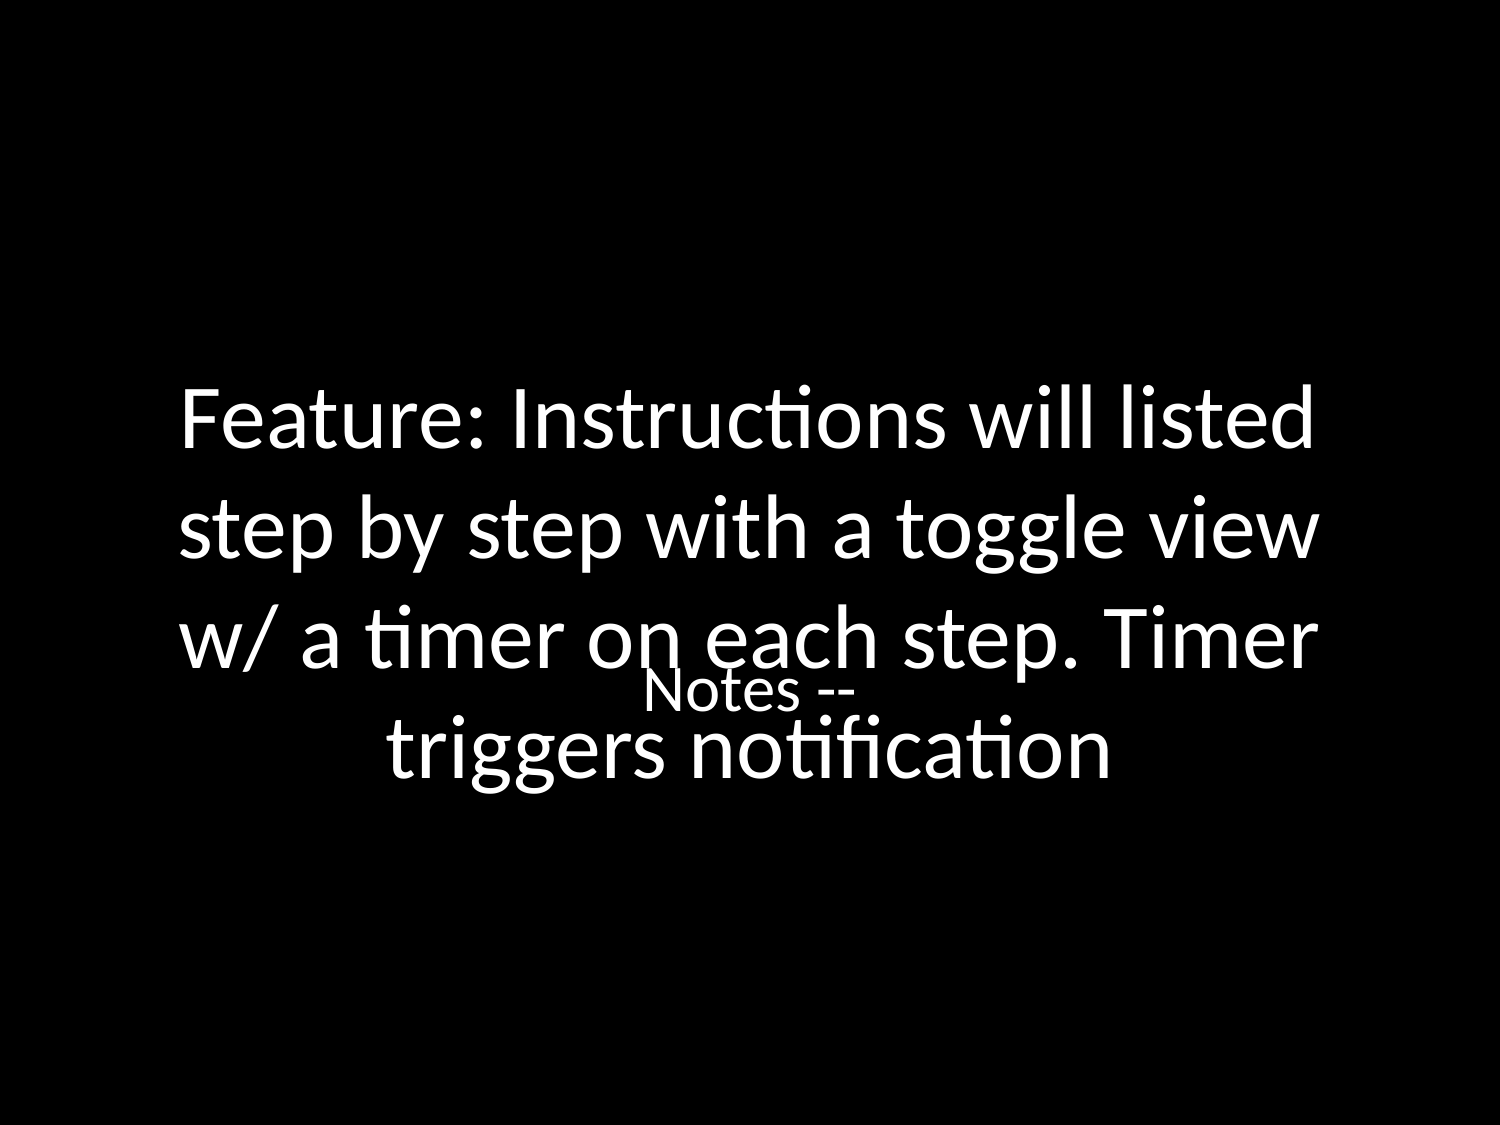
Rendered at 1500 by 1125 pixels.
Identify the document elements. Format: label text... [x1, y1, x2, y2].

subtitle Notes -- [225, 637, 1275, 925]
title Feature: Instructions will listed step by step with a toggle view w/ a timer on each step. Timer triggers notification [112, 349, 1388, 591]
